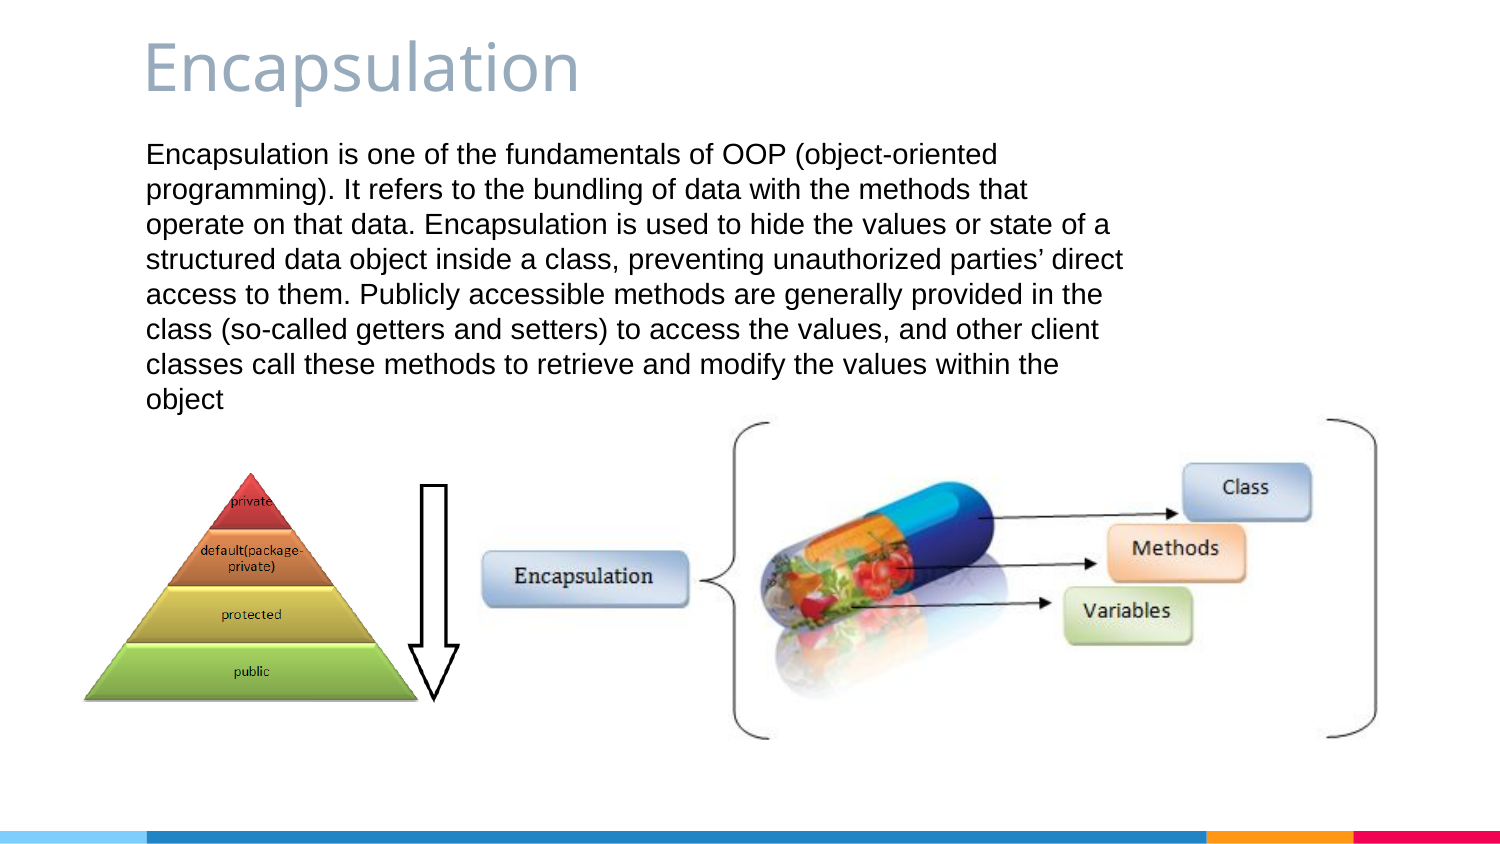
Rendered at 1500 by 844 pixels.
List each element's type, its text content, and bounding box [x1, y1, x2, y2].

title Encapsulation [127, 30, 1189, 121]
picture [70, 402, 1426, 766]
list Encapsulation is one of the fundamentals of OOP (object-oriented programming). It refers to the bundling of data with the methods that operate on that data. Encapsulation is used to hide the values or state of a structured data object inside a class, preventing unauthorized parties’ direct access to them. Publicly accessible methods are generally provided in the class (so-called getters and setters) to access the values, and other client classes call these methods to retrieve and modify the values within the object [75, 135, 1136, 436]
